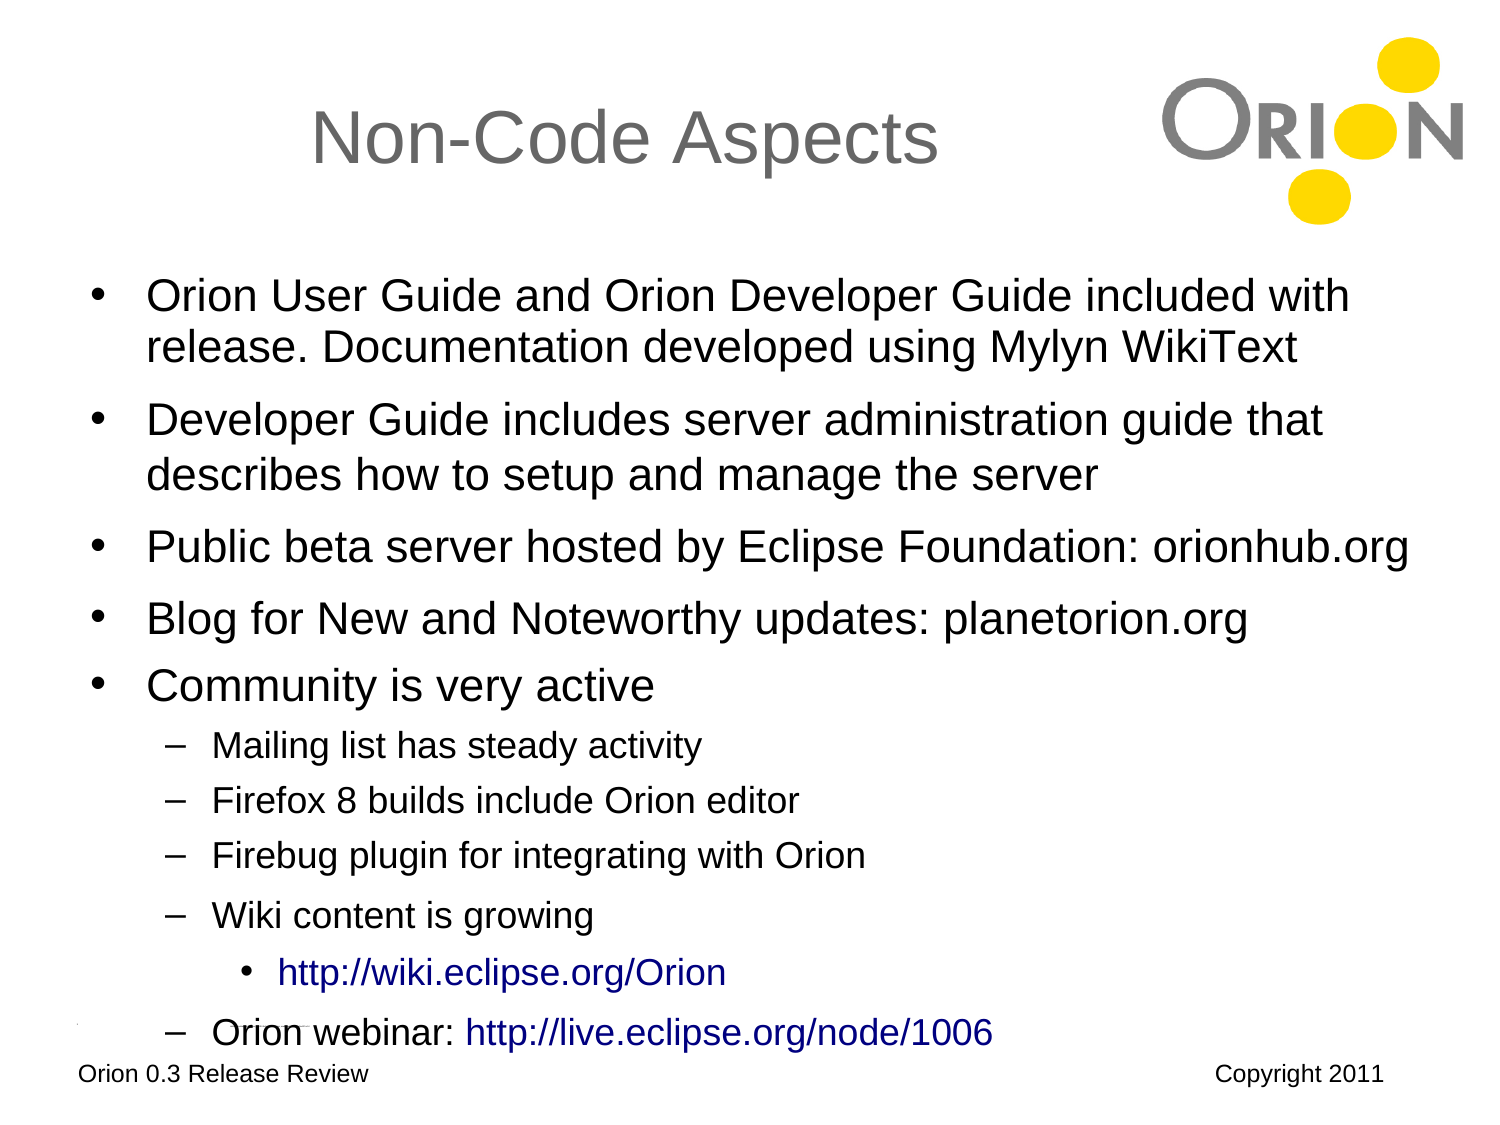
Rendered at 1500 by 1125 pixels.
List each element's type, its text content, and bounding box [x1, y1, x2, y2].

title Non-Code Aspects [74, 45, 1176, 233]
list Orion User Guide and Orion Developer Guide included with release. Documentation developed using Mylyn WikiText Developer Guide includes server administration guide that describes how to setup and manage the server Public beta server hosted by Eclipse Foundation: orionhub.org Blog for New and Noteworthy updates: planetorion.org Community is very active Mailing list has steady activity Firefox 8 builds include Orion editor Firebug plugin for integrating with Orion Wiki content is growing http://wiki.eclipse.org/Orion Orion webinar: http://live.eclipse.org/node/1006 [75, 262, 1463, 1122]
picture [1162, 37, 1463, 225]
